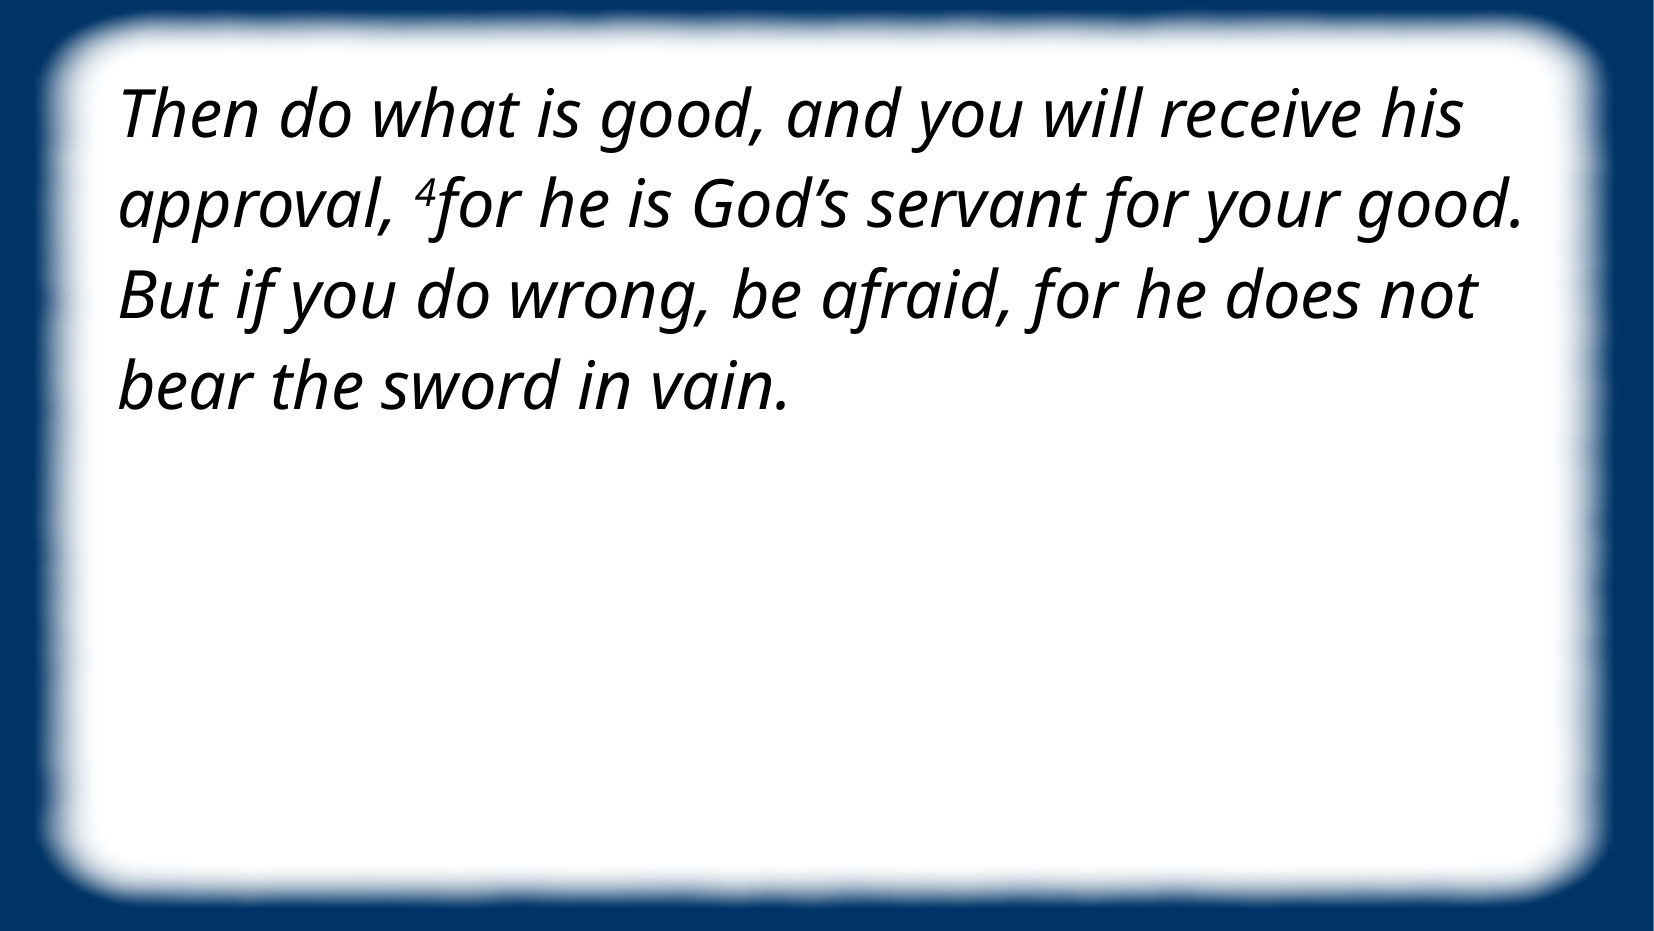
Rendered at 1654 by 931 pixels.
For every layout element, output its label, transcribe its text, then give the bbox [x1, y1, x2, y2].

picture [0, 0, 1654, 931]
text_box Then do what is good, and you will receive his approval, 4for he is God’s servant for your good. But if you do wrong, be afraid, for he does not bear the sword in vain. [102, 58, 1561, 451]
